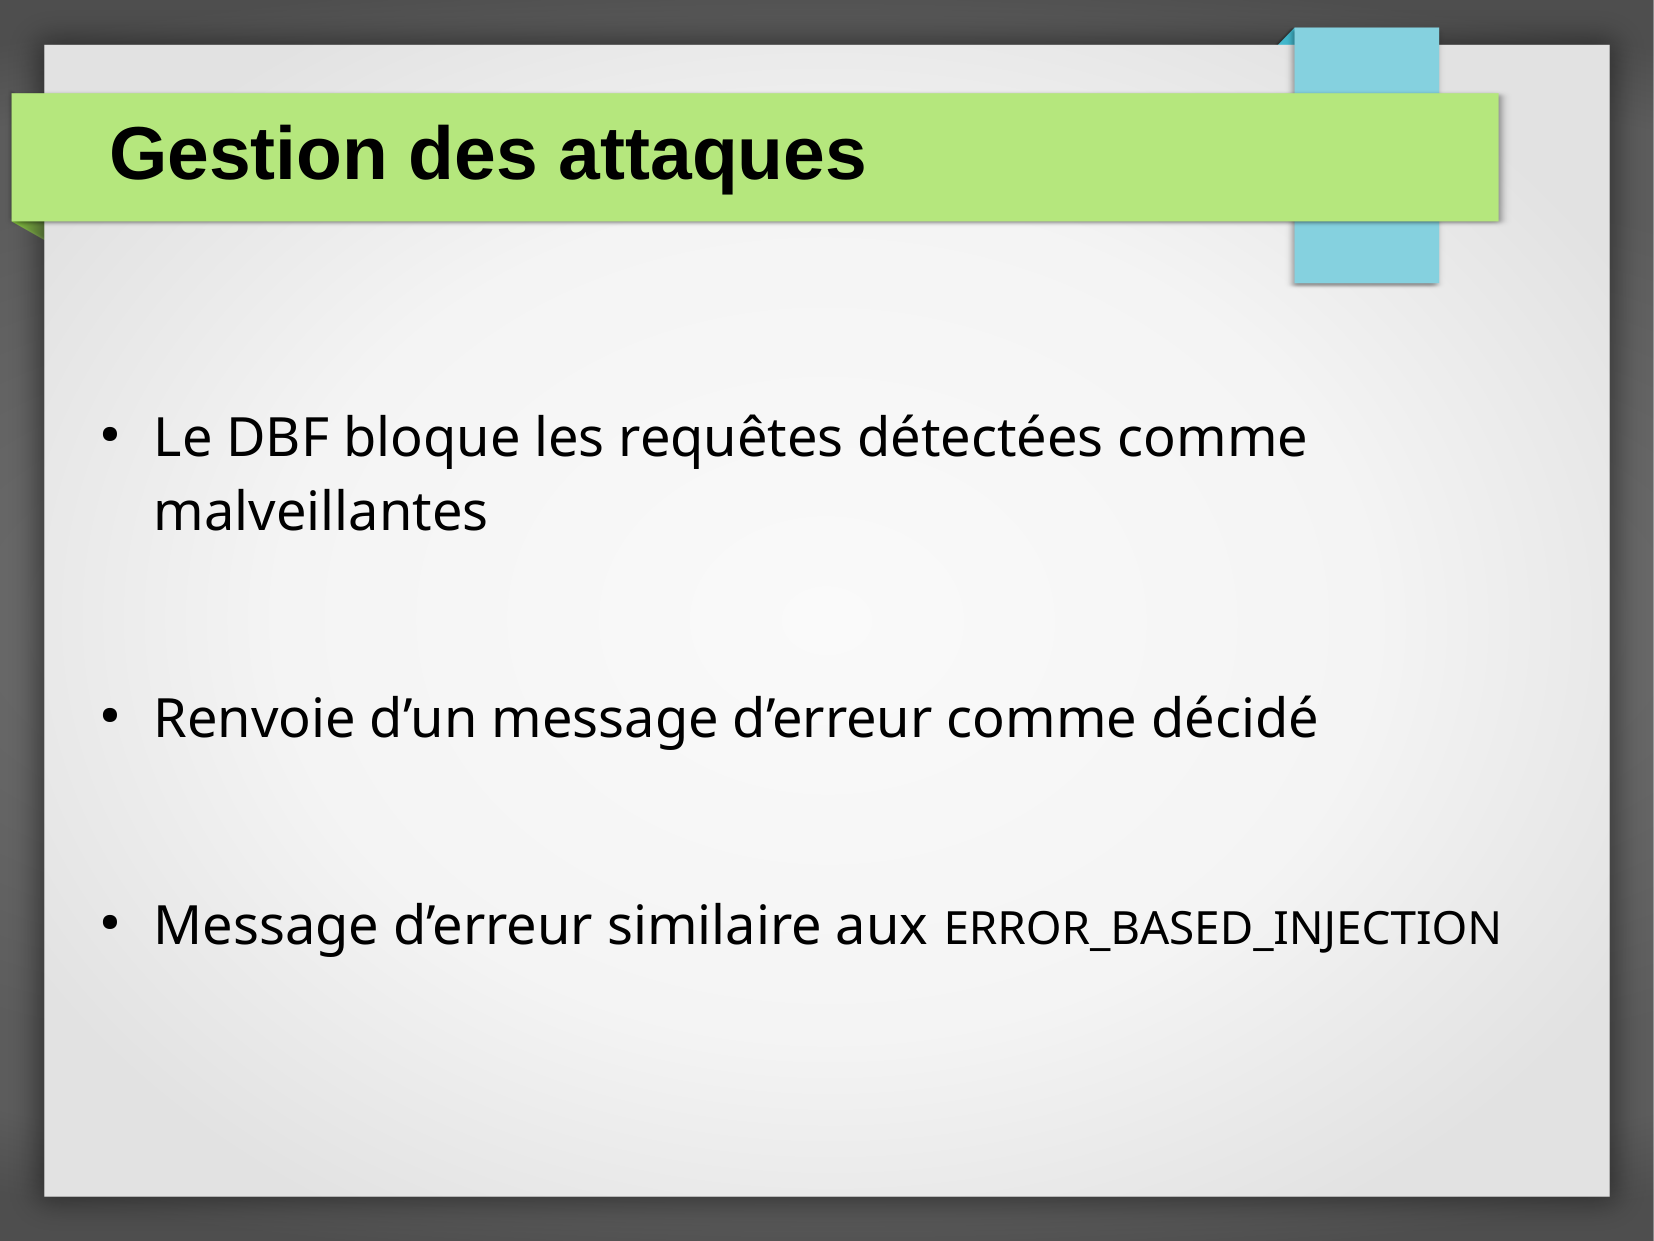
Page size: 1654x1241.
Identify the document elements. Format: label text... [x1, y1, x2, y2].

title Gestion des attaques [82, 94, 1264, 213]
picture [0, 0, 1654, 1241]
list Le DBF bloque les requêtes détectées comme malveillantes Renvoie d’un message d’erreur comme décidé Message d’erreur similaire aux ERROR_BASED_INJECTION [82, 295, 1571, 1015]
